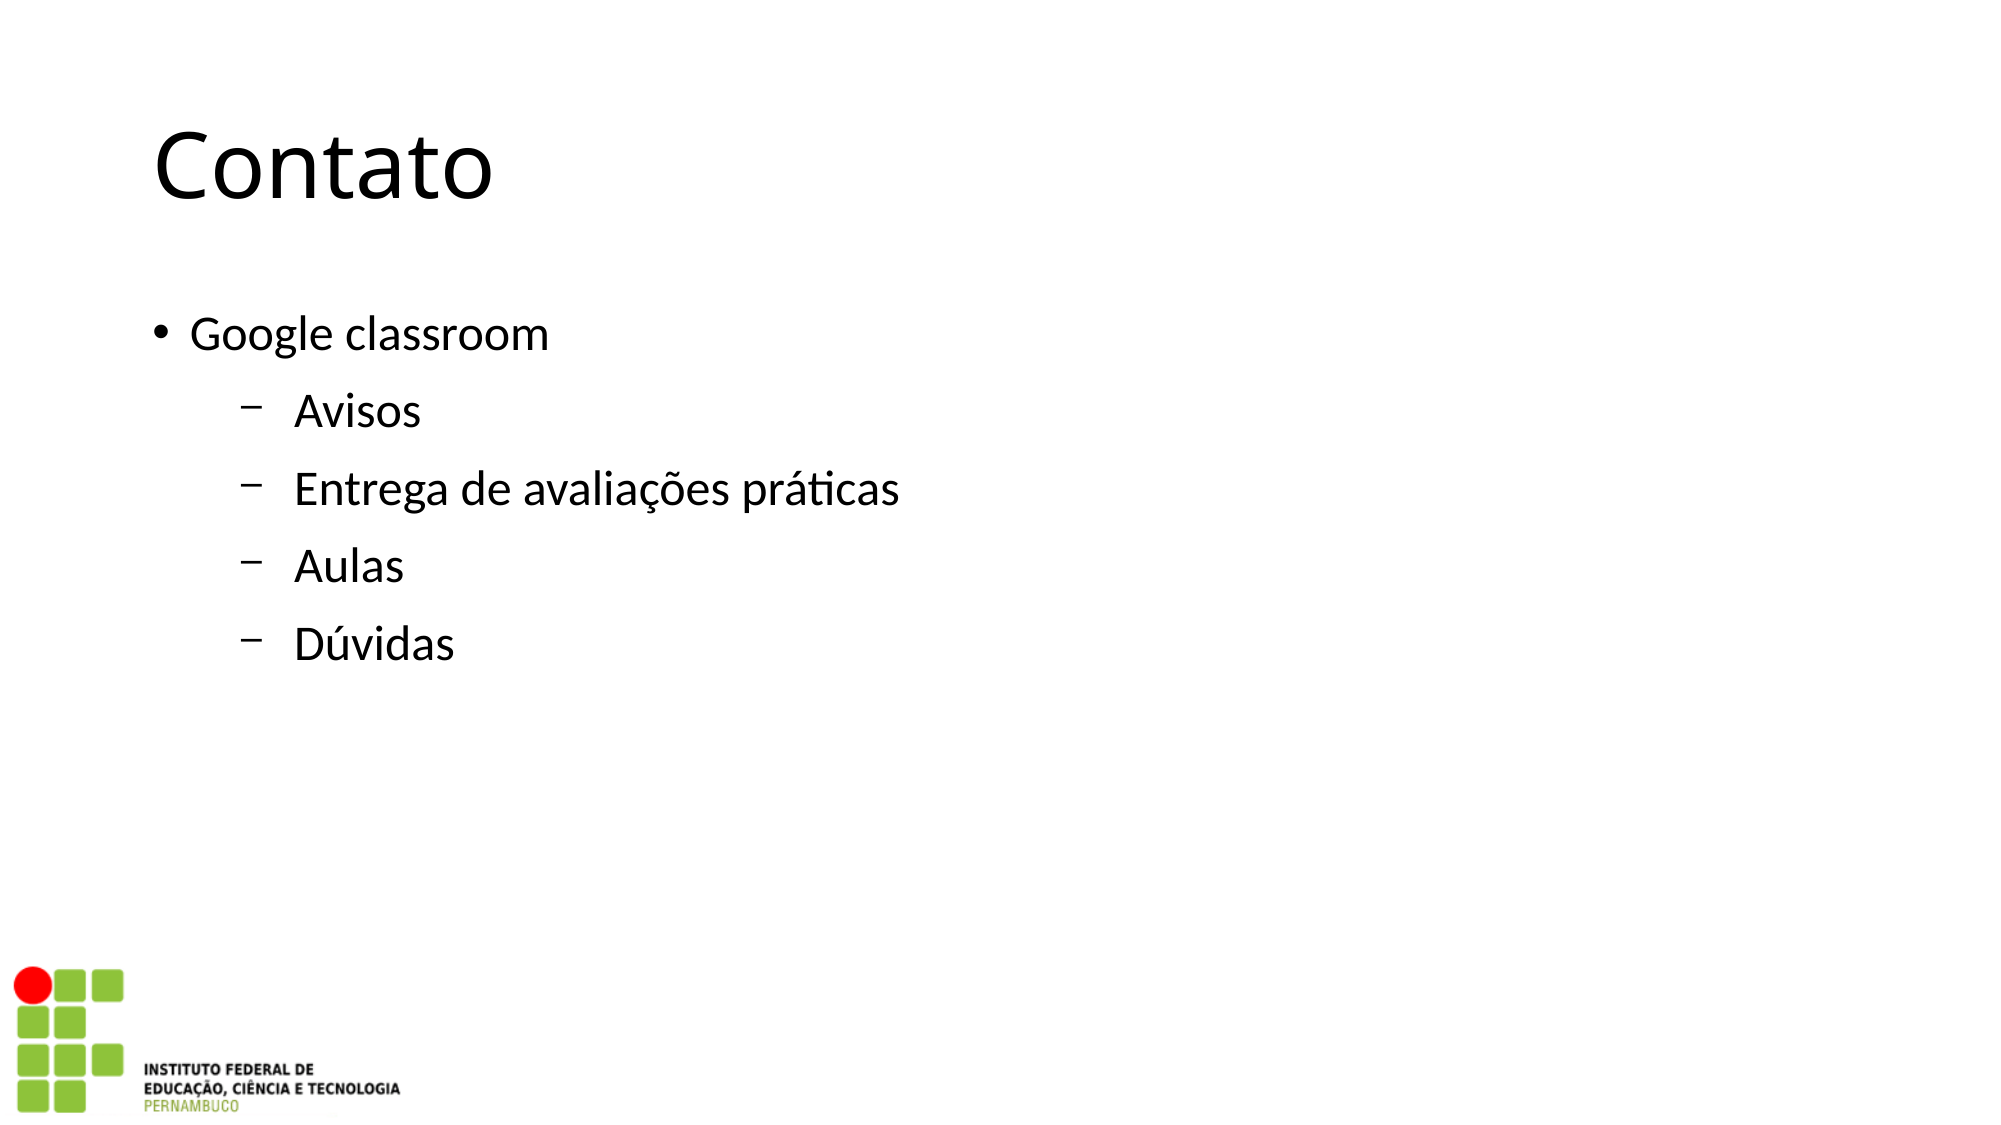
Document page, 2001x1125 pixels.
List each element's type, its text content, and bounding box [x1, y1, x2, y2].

title Contato [137, 59, 1863, 278]
picture [5, 959, 408, 1118]
list Google classroom Avisos Entrega de avaliações práticas Aulas Dúvidas [137, 299, 1863, 1014]
